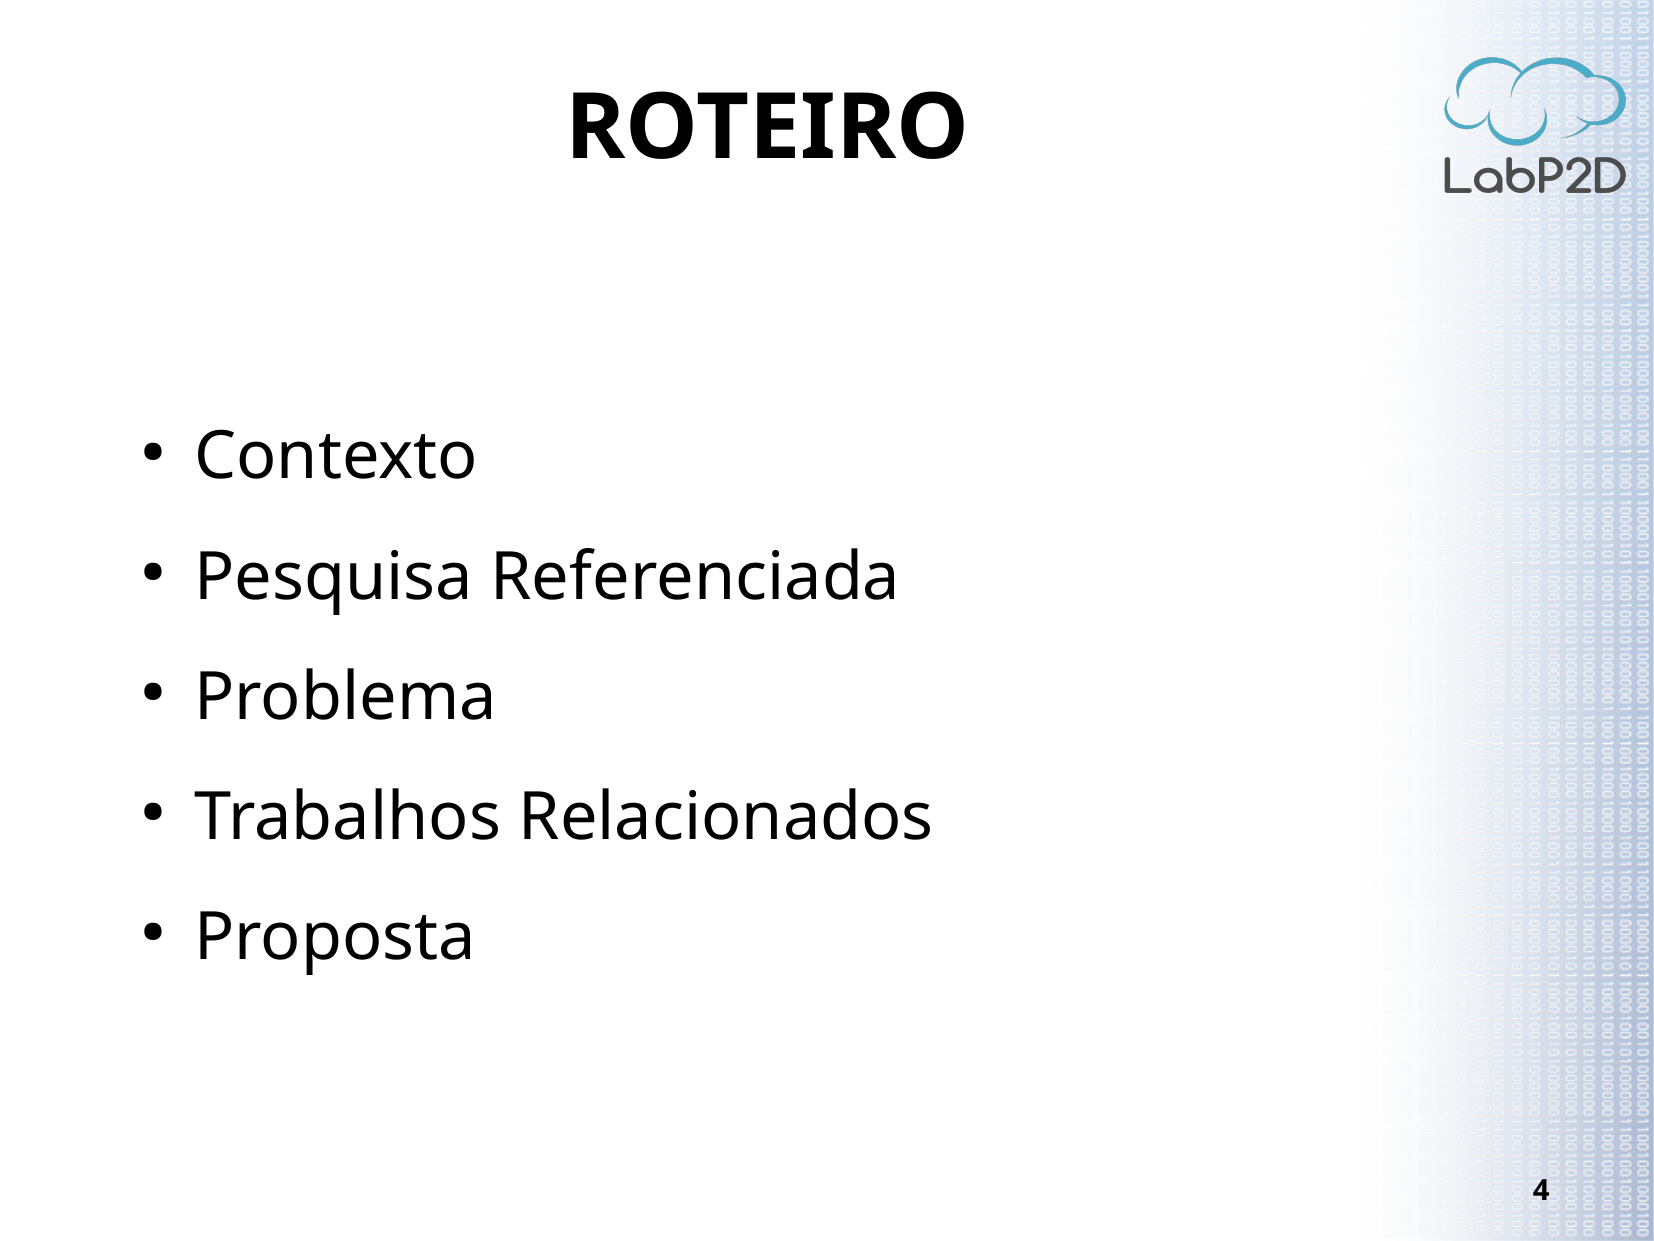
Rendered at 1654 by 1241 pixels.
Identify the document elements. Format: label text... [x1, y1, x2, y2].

picture [1360, 1, 1654, 1240]
list Contexto Pesquisa Referenciada Problema Trabalhos Relacionados Proposta [123, 271, 1406, 1116]
title ROTEIRO [82, 19, 1453, 227]
